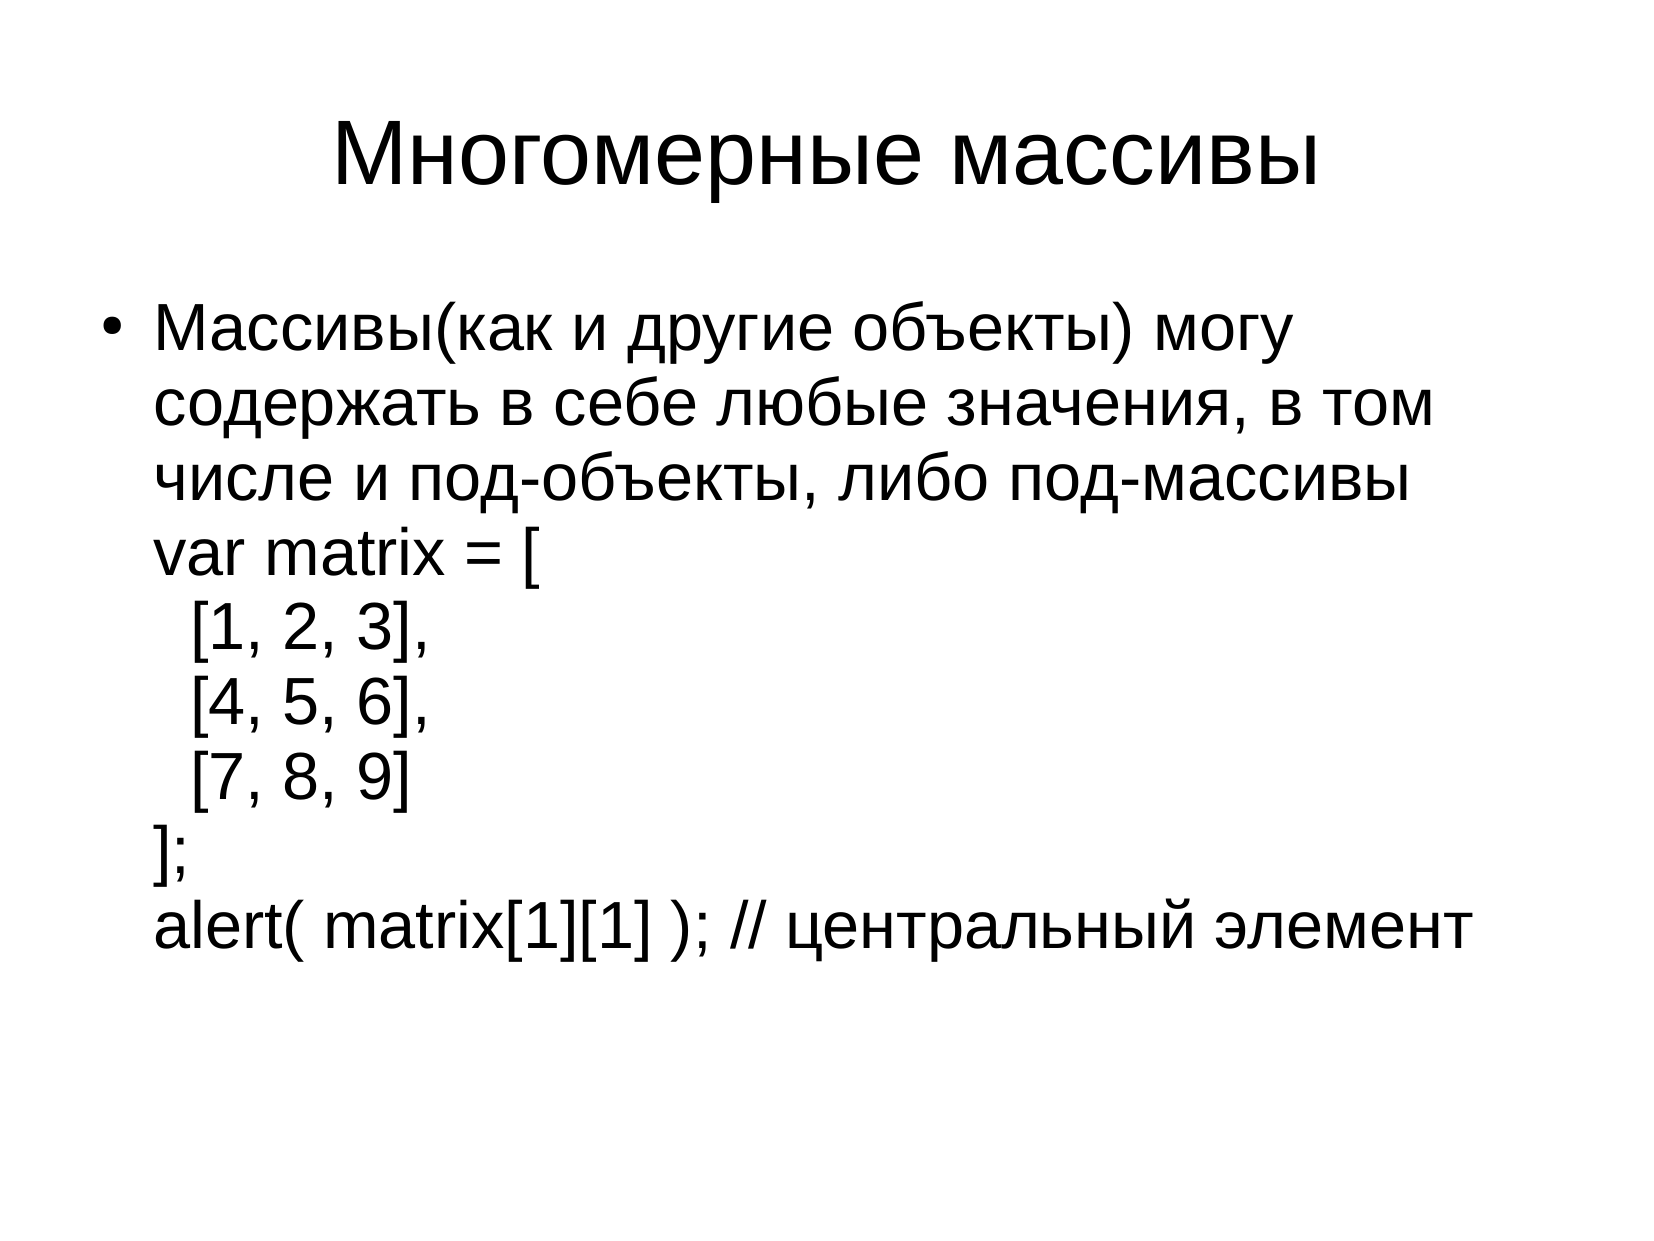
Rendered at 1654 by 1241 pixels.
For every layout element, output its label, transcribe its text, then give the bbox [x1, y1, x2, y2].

title Многомерные массивы [82, 49, 1571, 257]
list Массивы(как и другие объекты) могу содержать в себе любые значения, в том числе и под-объекты, либо под-массивы var matrix = [ [1, 2, 3], [4, 5, 6], [7, 8, 9] ]; alert( matrix[1][1] ); // центральный элемент [82, 290, 1571, 1109]
